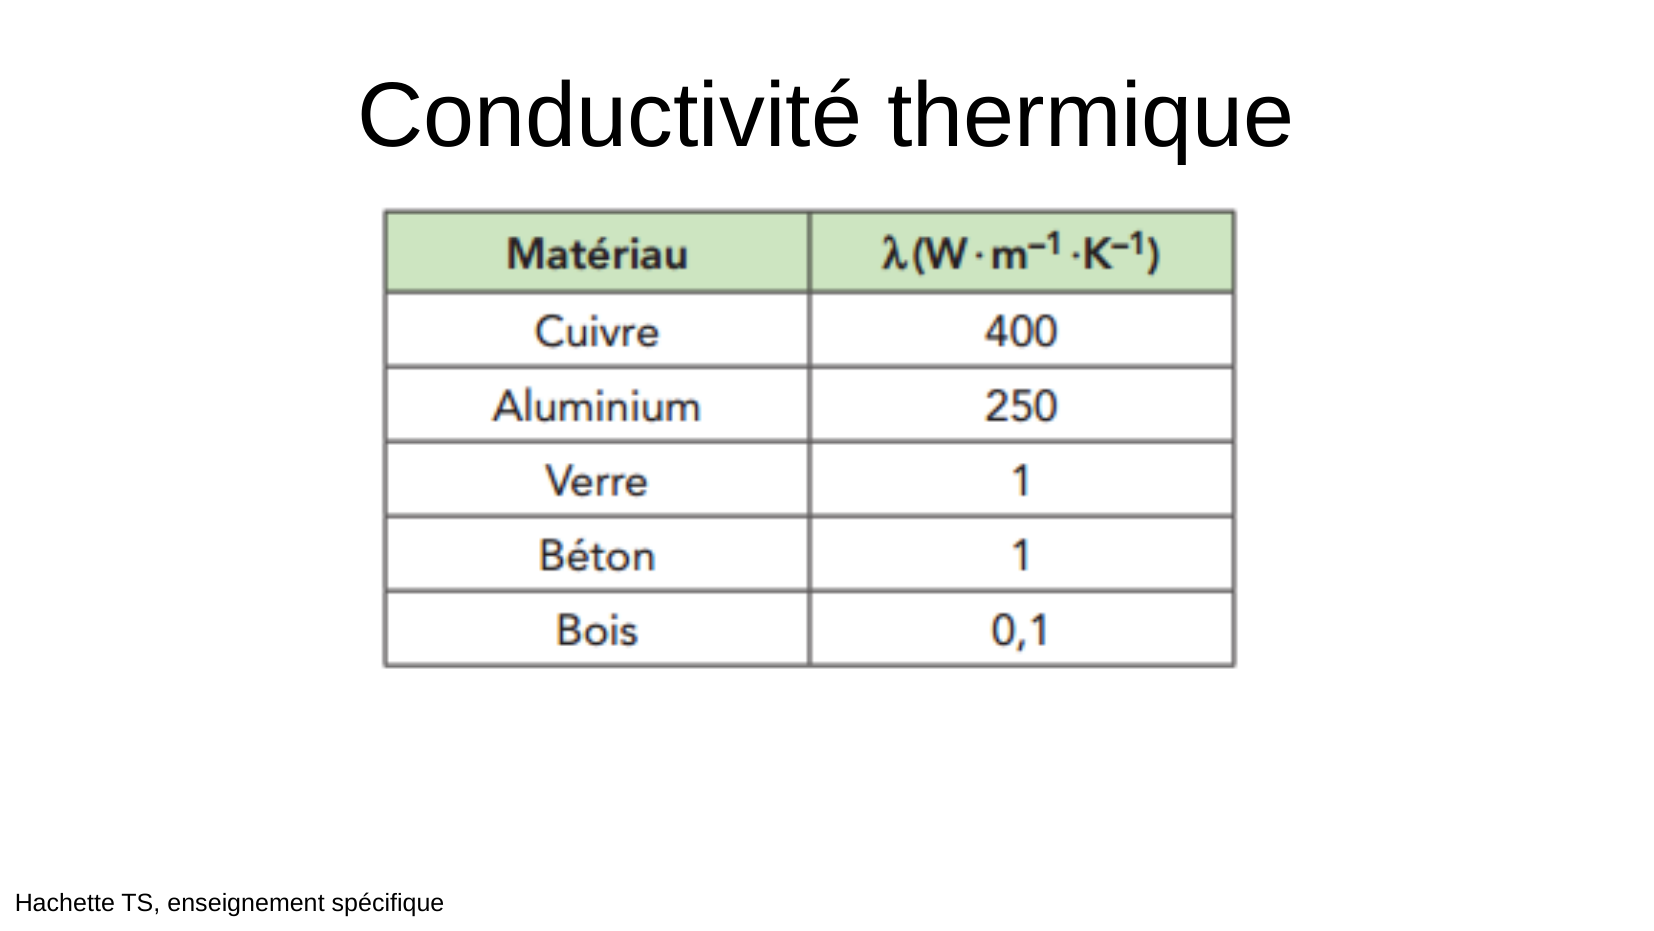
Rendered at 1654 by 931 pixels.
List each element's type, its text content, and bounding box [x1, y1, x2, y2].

text_box Hachette TS, enseignement spécifique [0, 881, 508, 931]
title Conductivité thermique [82, 37, 1571, 193]
picture [366, 192, 1261, 689]
